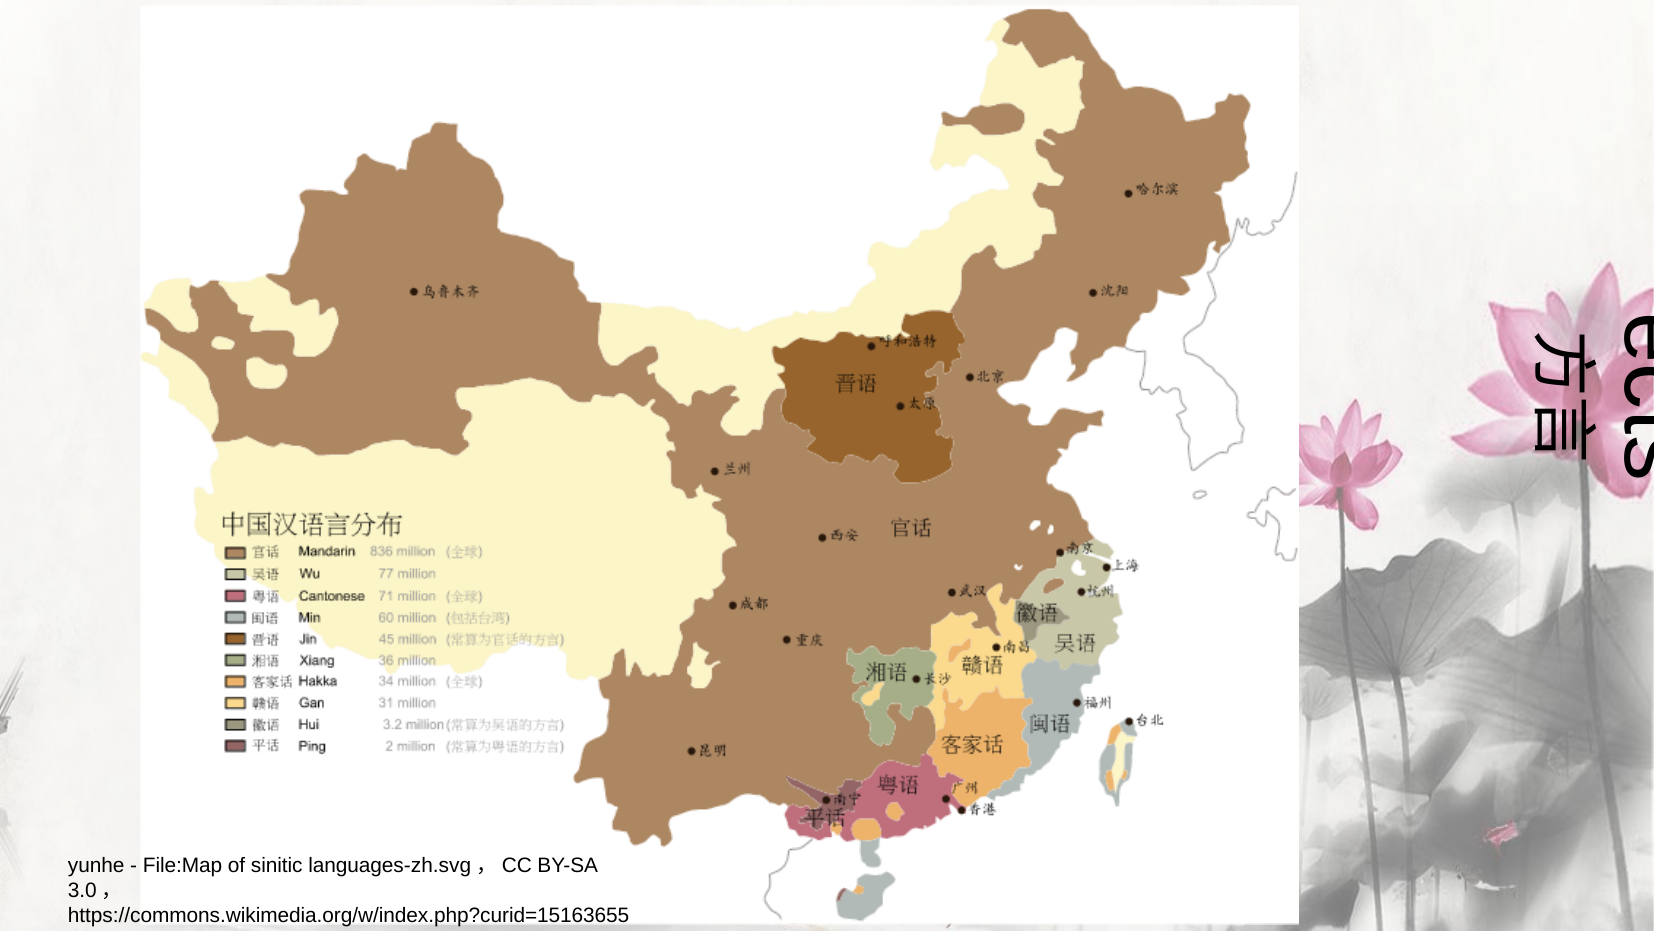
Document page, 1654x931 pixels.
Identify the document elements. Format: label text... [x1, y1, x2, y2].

picture [140, 5, 1299, 925]
text_box Dialects 方言 [1363, 37, 1571, 757]
text_box yunhe - File:Map of sinitic languages-zh.svg，CC BY-SA 3.0， https://commons.wikimedia.org/w/index.php?curid=15163655 [53, 844, 657, 931]
